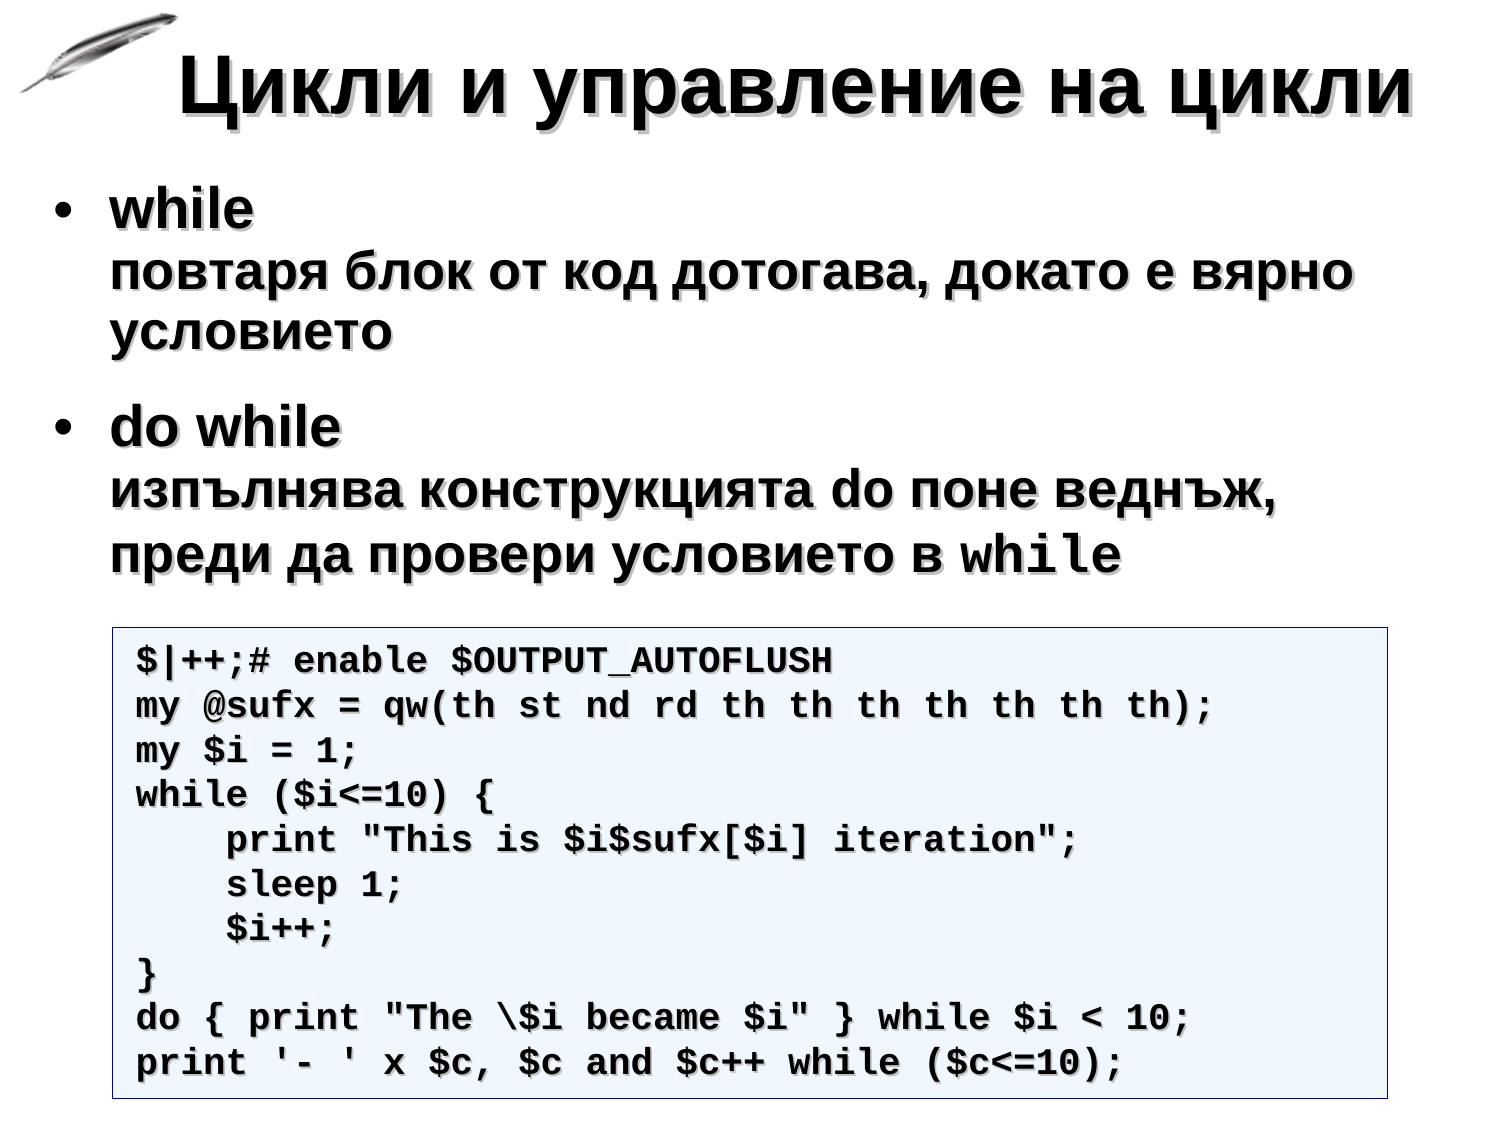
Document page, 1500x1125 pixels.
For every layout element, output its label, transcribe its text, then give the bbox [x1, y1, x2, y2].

list while повтаря блок от код дотогава, докато е вярно условието do while изпълнява конструкцията do поне веднъж, преди да провери условието в while [53, 177, 1447, 1125]
picture [16, 11, 177, 95]
title Цикли и управление на цикли [177, 0, 1459, 179]
text_box $|++;# enable $OUTPUT_AUTOFLUSH my @sufx = qw(th st nd rd th th th th th th th); my $i = 1; while ($i<=10) { print "This is $i$sufx[$i] iteration"; sleep 1; $i++; } do { print "The \$i became $i" } while $i < 10; print '- ' x $c, $c and $c++ while ($c<=10); [111, 627, 1388, 1098]
